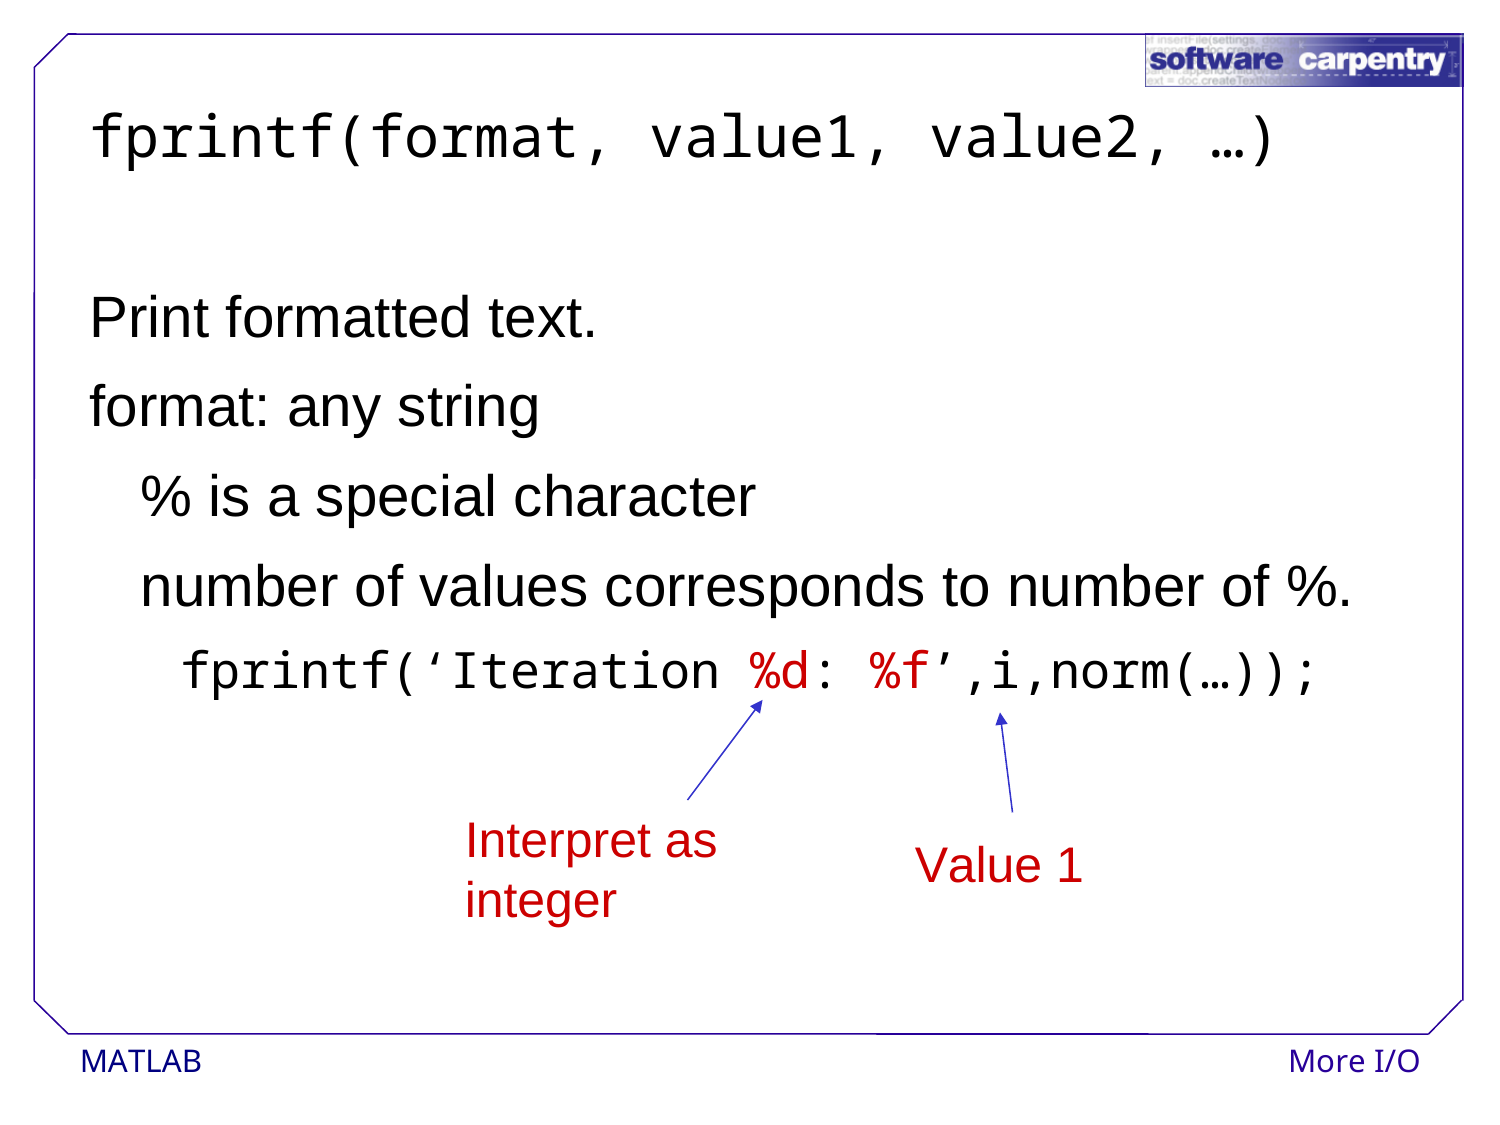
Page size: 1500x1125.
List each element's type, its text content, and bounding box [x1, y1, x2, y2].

picture [1145, 33, 1464, 87]
list fprintf(format, value1, value2, …) Print formatted text. format: any string % is a special character number of values corresponds to number of %. fprintf(‘Iteration %d: %f’,i,norm(…)); [75, 99, 1426, 1013]
text_box Interpret as integer [449, 799, 788, 936]
text_box Value 1 [899, 824, 1251, 901]
